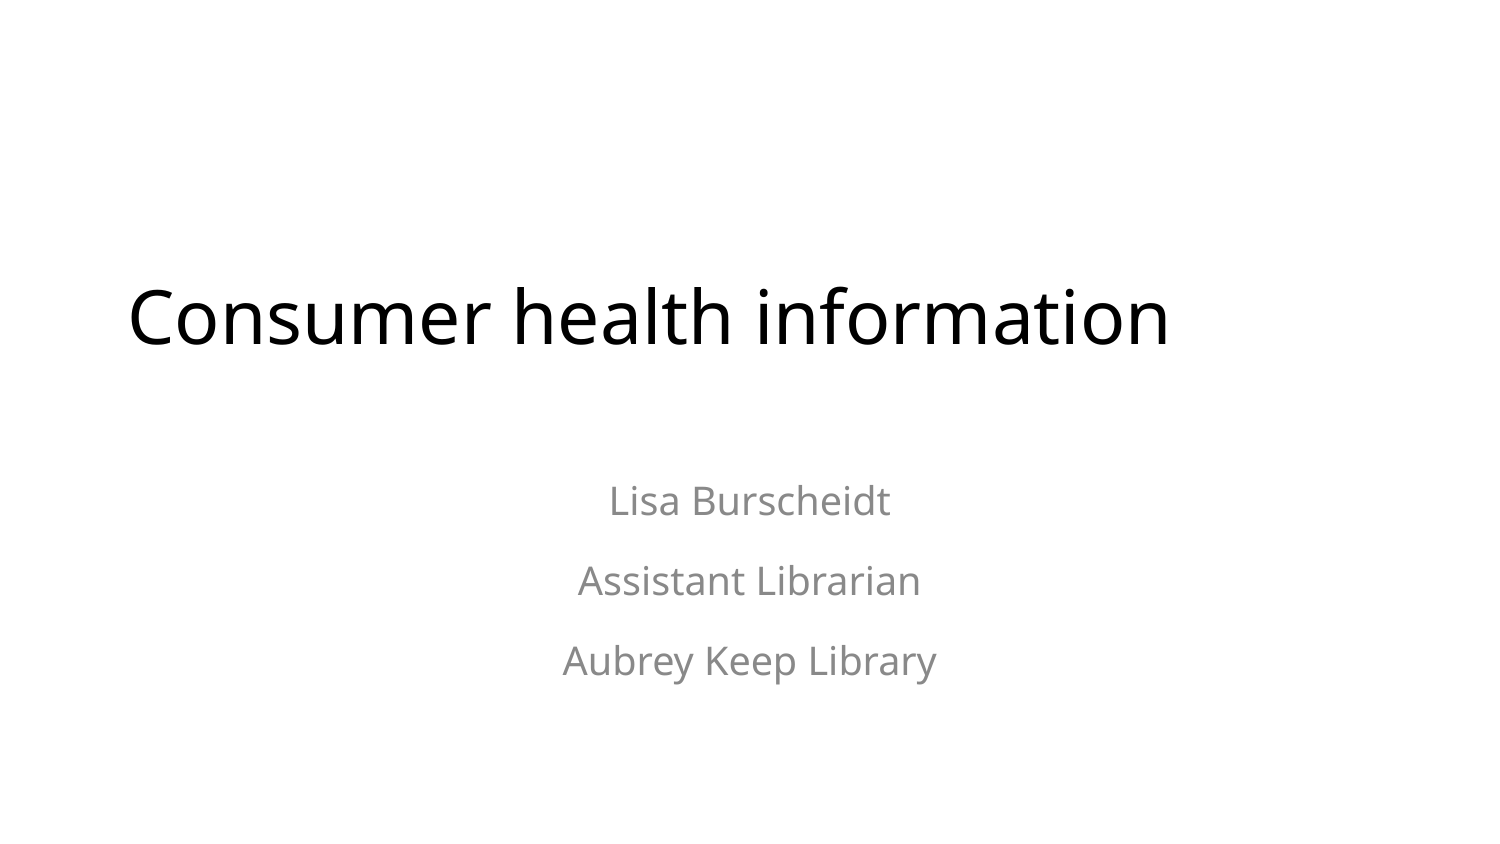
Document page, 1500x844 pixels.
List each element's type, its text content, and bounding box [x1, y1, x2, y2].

title Consumer health information [112, 262, 1388, 443]
subtitle Lisa Burscheidt Assistant Librarian Aubrey Keep Library [225, 478, 1276, 694]
